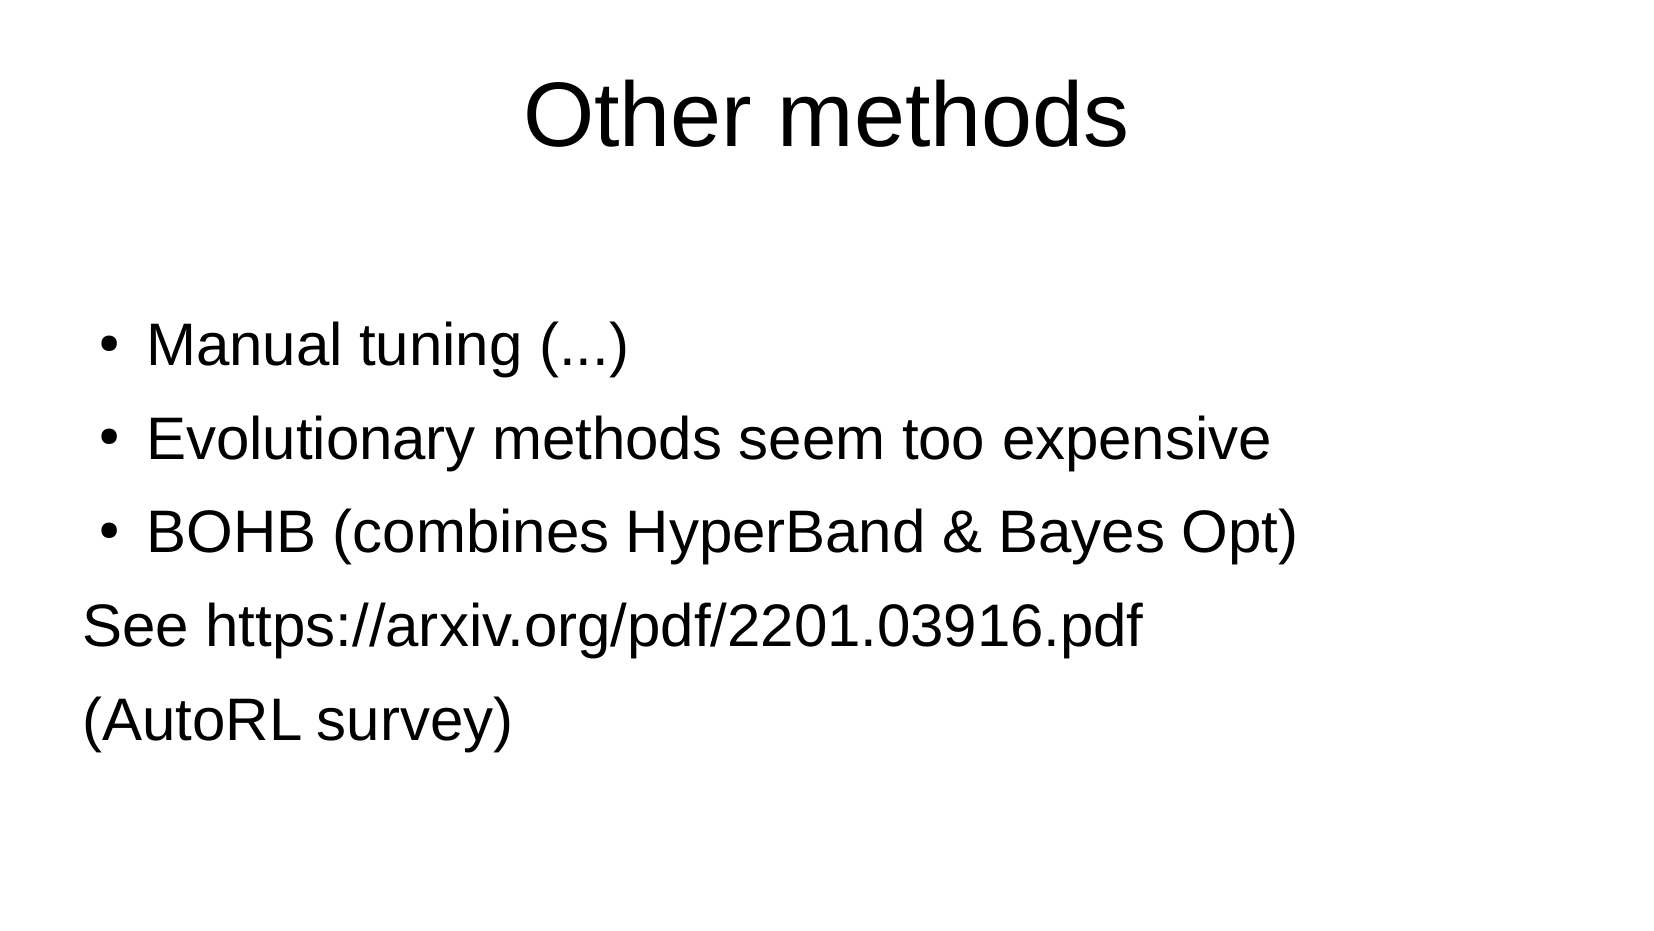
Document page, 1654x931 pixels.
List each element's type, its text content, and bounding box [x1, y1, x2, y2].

title Other methods [82, 37, 1571, 193]
list Manual tuning (...) Evolutionary methods seem too expensive BOHB (combines HyperBand & Bayes Opt) See https://arxiv.org/pdf/2201.03916.pdf (AutoRL survey) [82, 217, 1571, 758]
